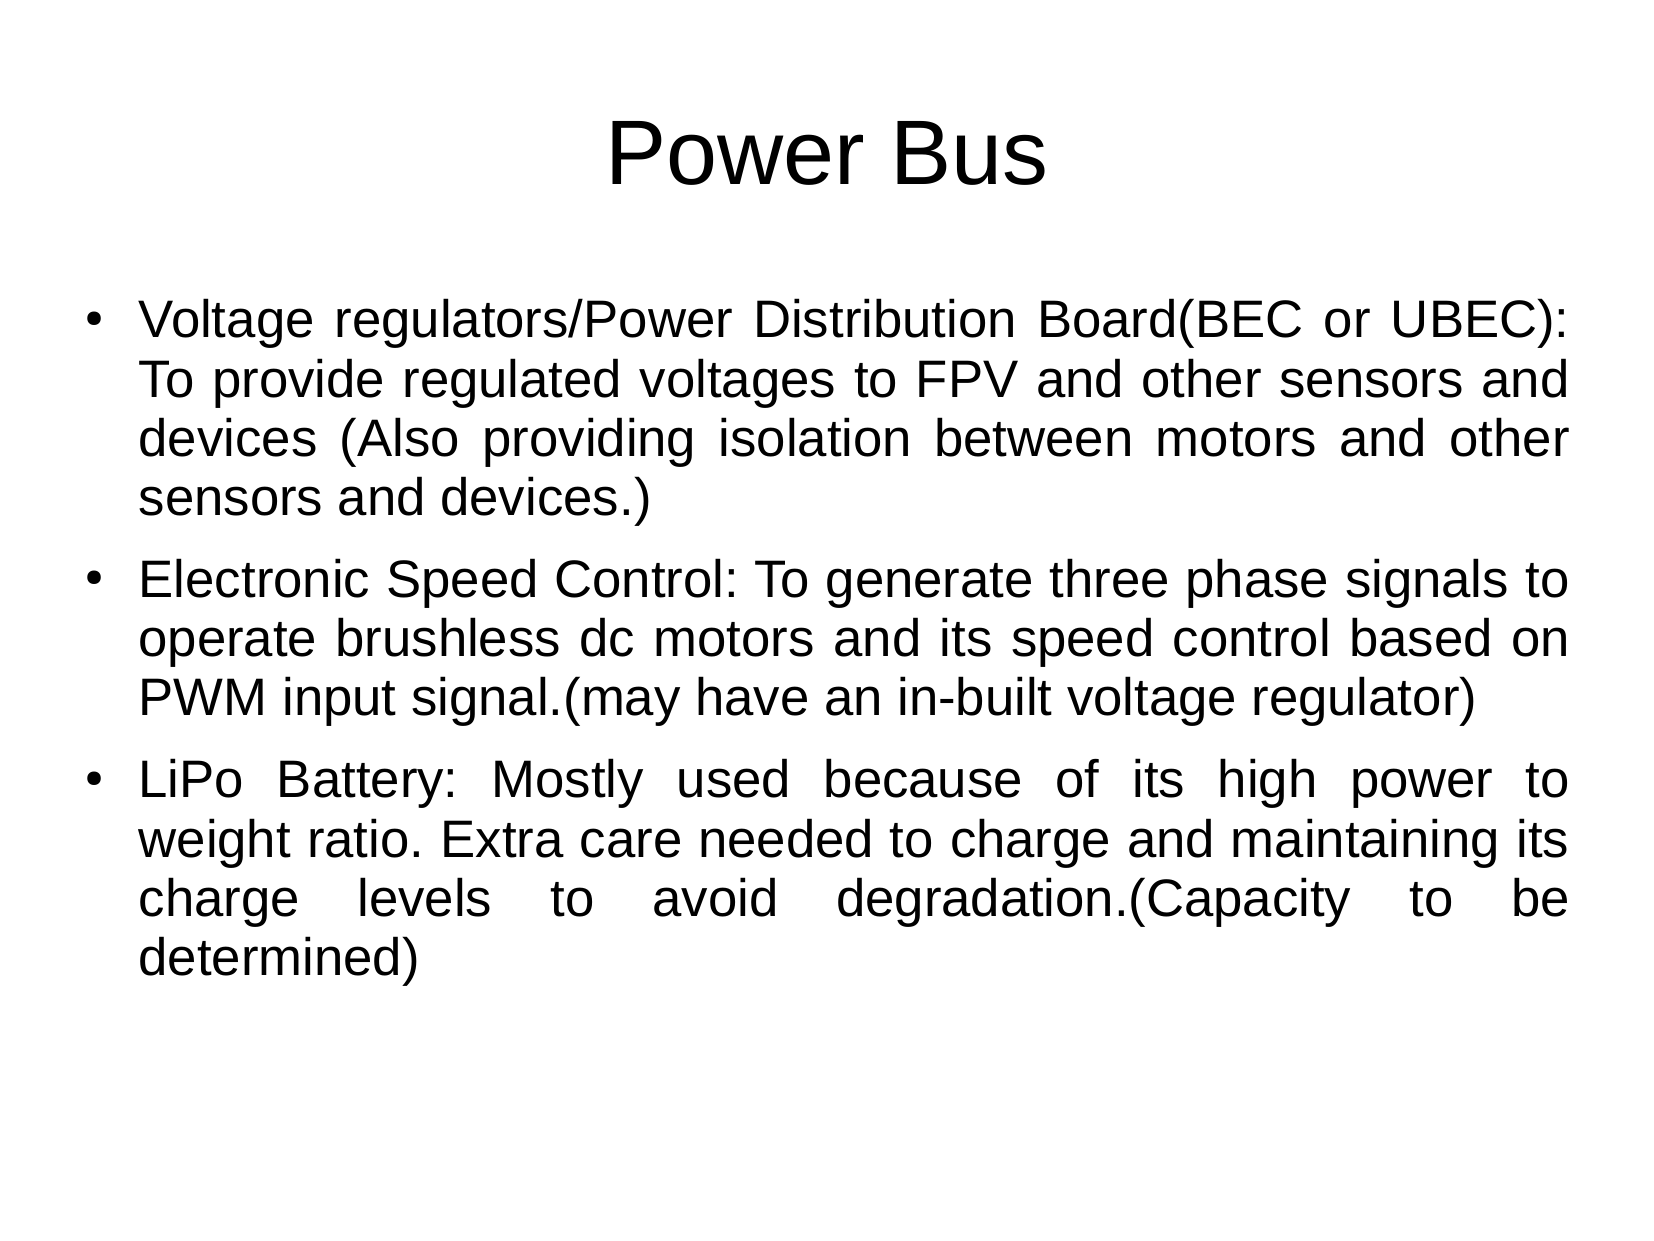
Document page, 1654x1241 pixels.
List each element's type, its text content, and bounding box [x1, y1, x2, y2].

list Voltage regulators/Power Distribution Board(BEC or UBEC): To provide regulated voltages to FPV and other sensors and devices (Also providing isolation between motors and other sensors and devices.) Electronic Speed Control: To generate three phase signals to operate brushless dc motors and its speed control based on PWM input signal.(may have an in-built voltage regulator) LiPo Battery: Mostly used because of its high power to weight ratio. Extra care needed to charge and maintaining its charge levels to avoid degradation.(Capacity to be determined) [82, 290, 1571, 1010]
title Power Bus [82, 49, 1571, 257]
